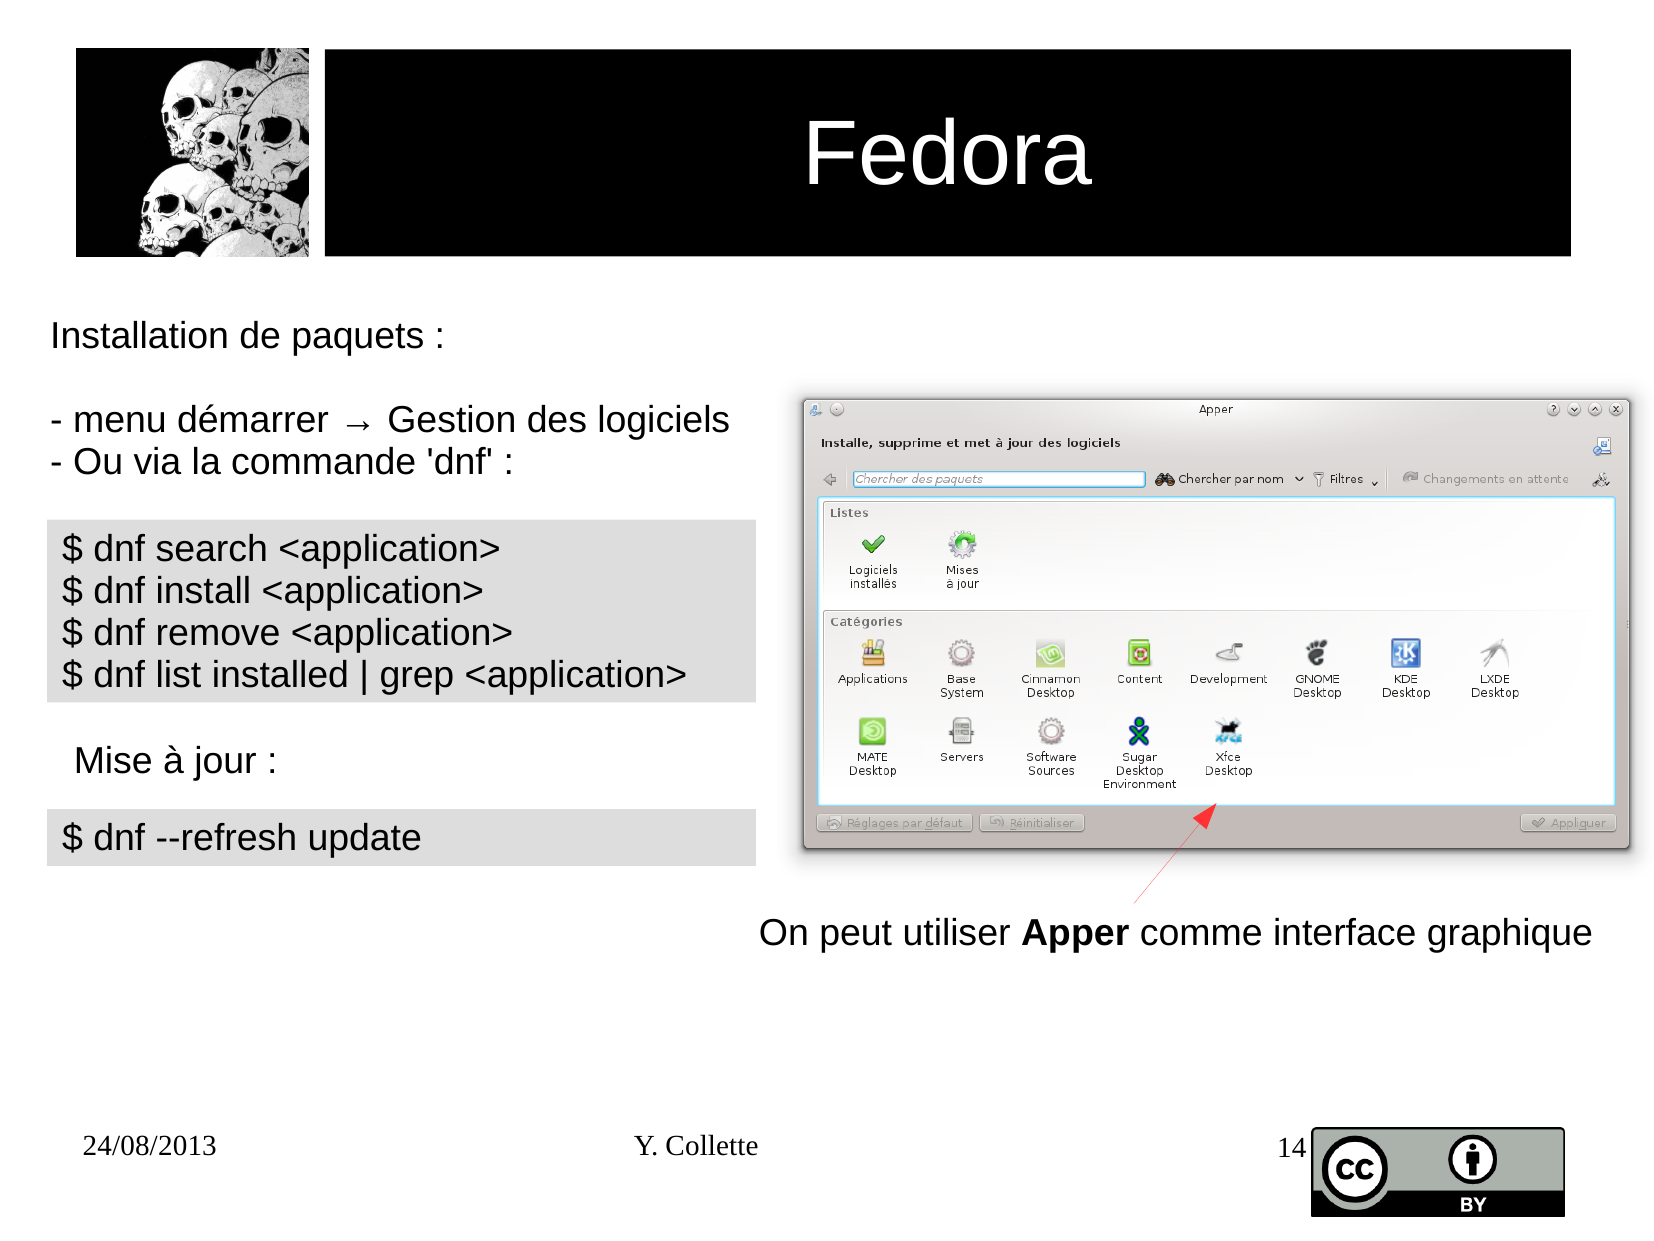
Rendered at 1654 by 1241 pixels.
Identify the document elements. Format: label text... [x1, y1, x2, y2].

text_box $ dnf search <application> $ dnf install <application> $ dnf remove <application> $ dnf list installed | grep <application> [47, 519, 756, 703]
text_box Installation de paquets : - menu démarrer → Gestion des logiciels - Ou via la commande 'dnf' : [35, 307, 1630, 490]
picture [76, 48, 309, 257]
title Fedora [324, 49, 1571, 257]
text_box Mise à jour : [59, 732, 331, 790]
text_box $ dnf --refresh update [47, 809, 756, 866]
text_box On peut utiliser Apper comme interface graphique [744, 903, 1619, 961]
picture [1311, 1127, 1565, 1217]
picture [767, 363, 1654, 884]
